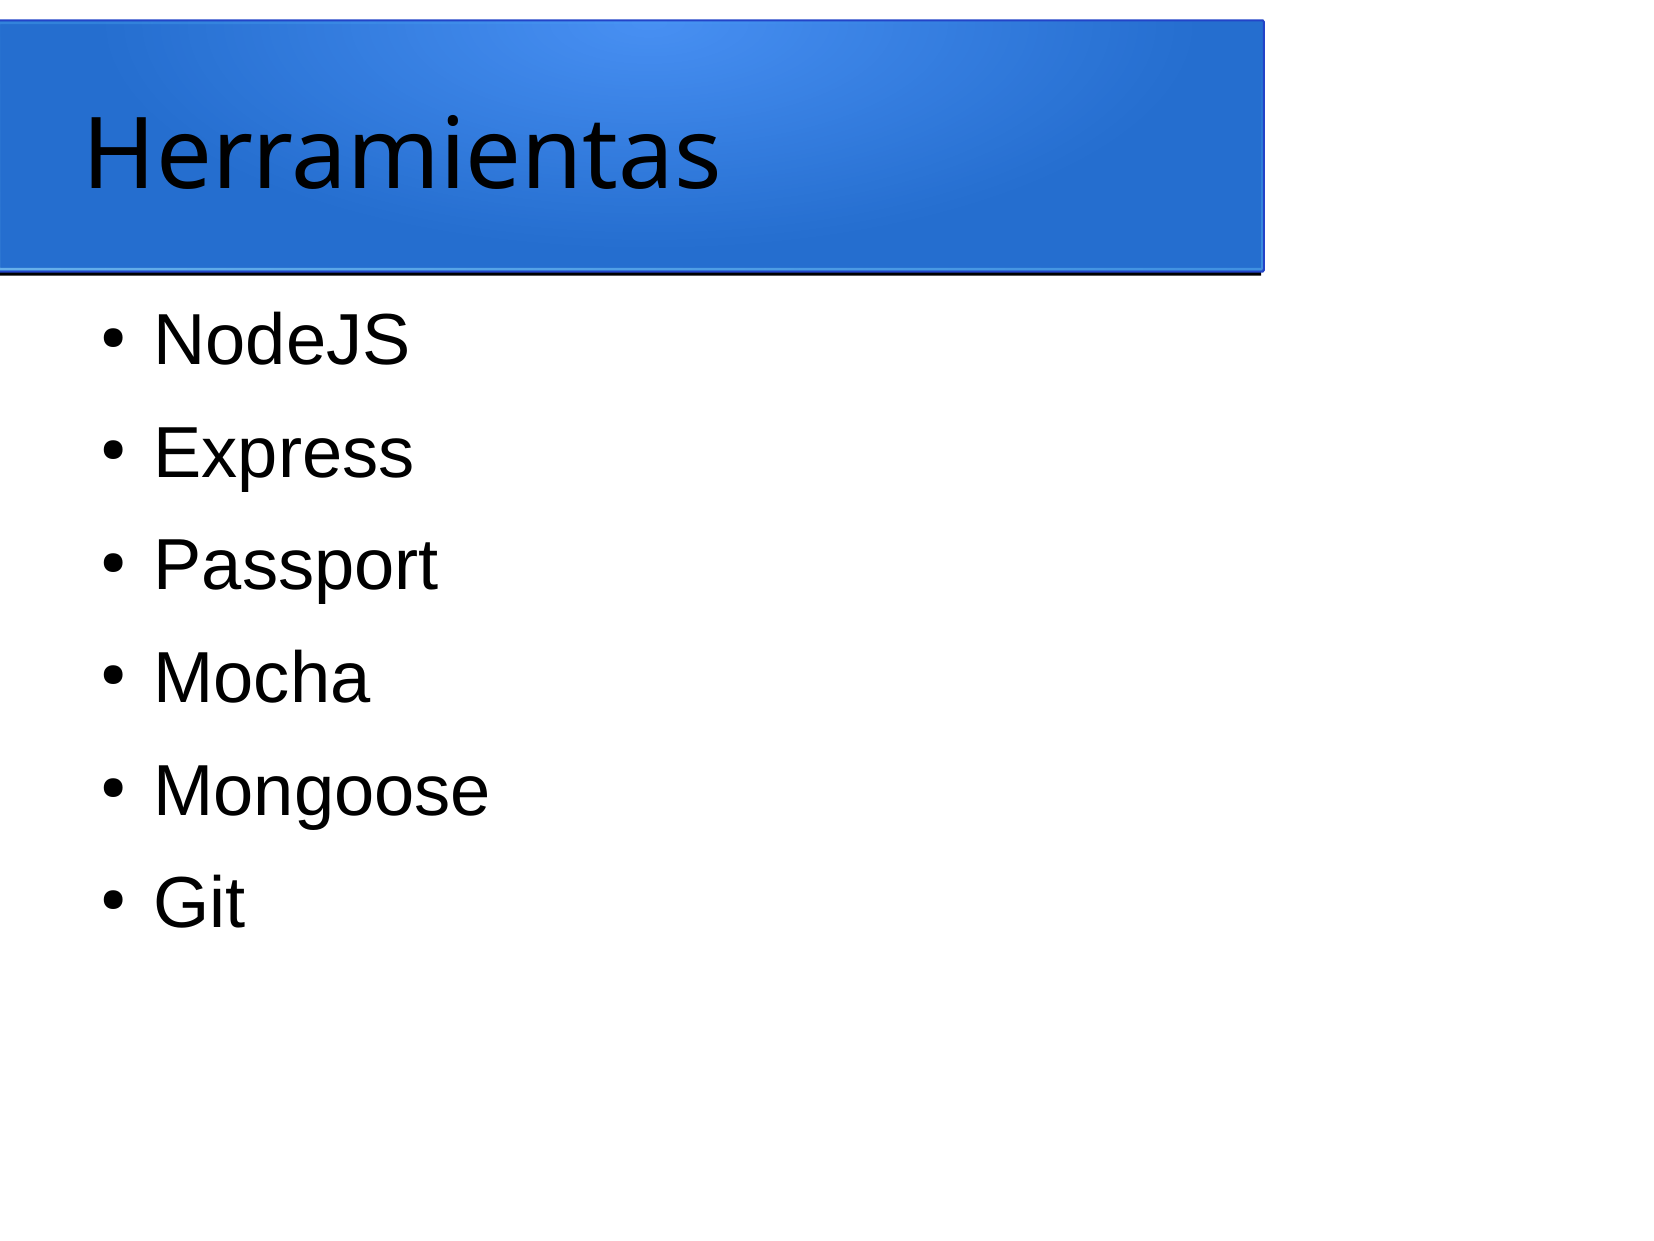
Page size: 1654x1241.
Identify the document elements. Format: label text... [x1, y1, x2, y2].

list NodeJS Express Passport Mocha Mongoose Git [82, 299, 1571, 1019]
title Herramientas [82, 47, 1235, 252]
